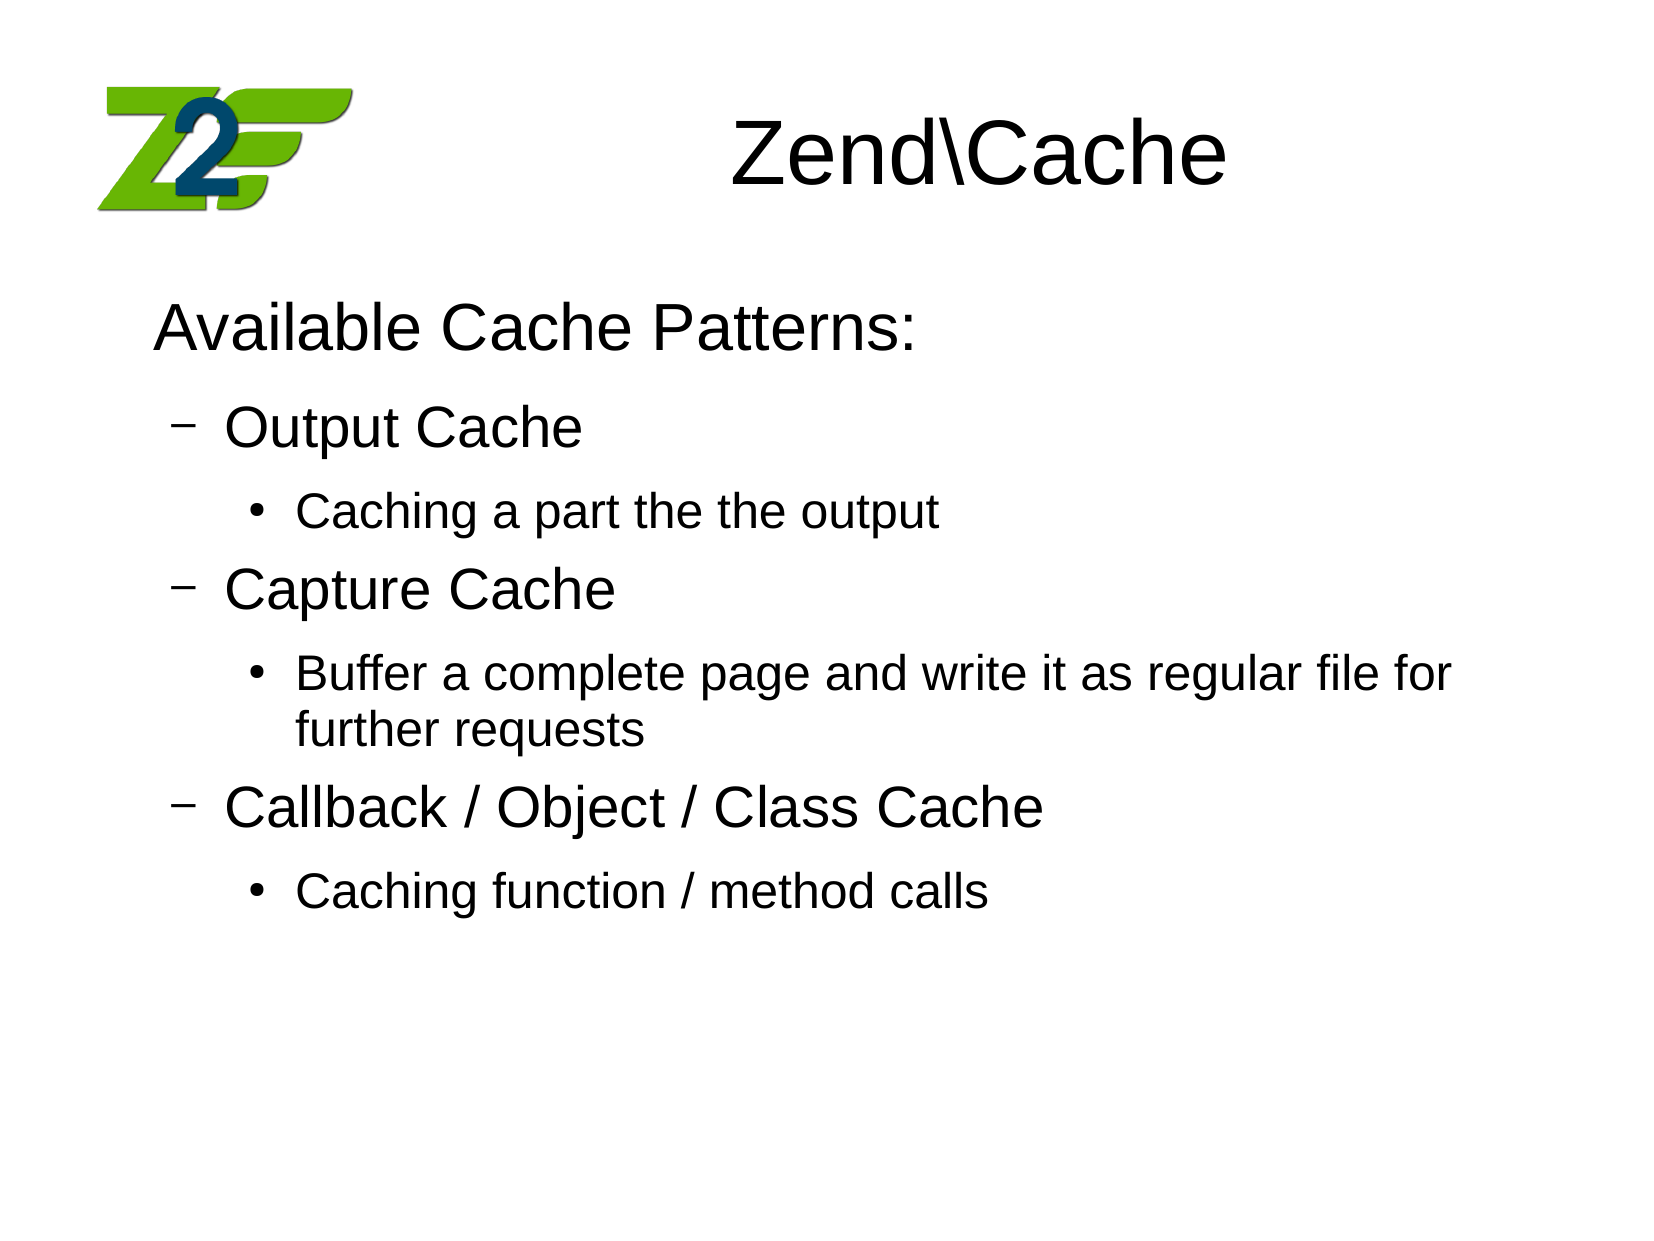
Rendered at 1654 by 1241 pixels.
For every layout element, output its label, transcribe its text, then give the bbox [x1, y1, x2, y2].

picture [94, 82, 355, 213]
title Zend\Cache [389, 49, 1571, 257]
list Available Cache Patterns: Output Cache Caching a part the the output Capture Cache Buffer a complete page and write it as regular file for further requests Callback / Object / Class Cache Caching function / method calls [82, 290, 1538, 1087]
